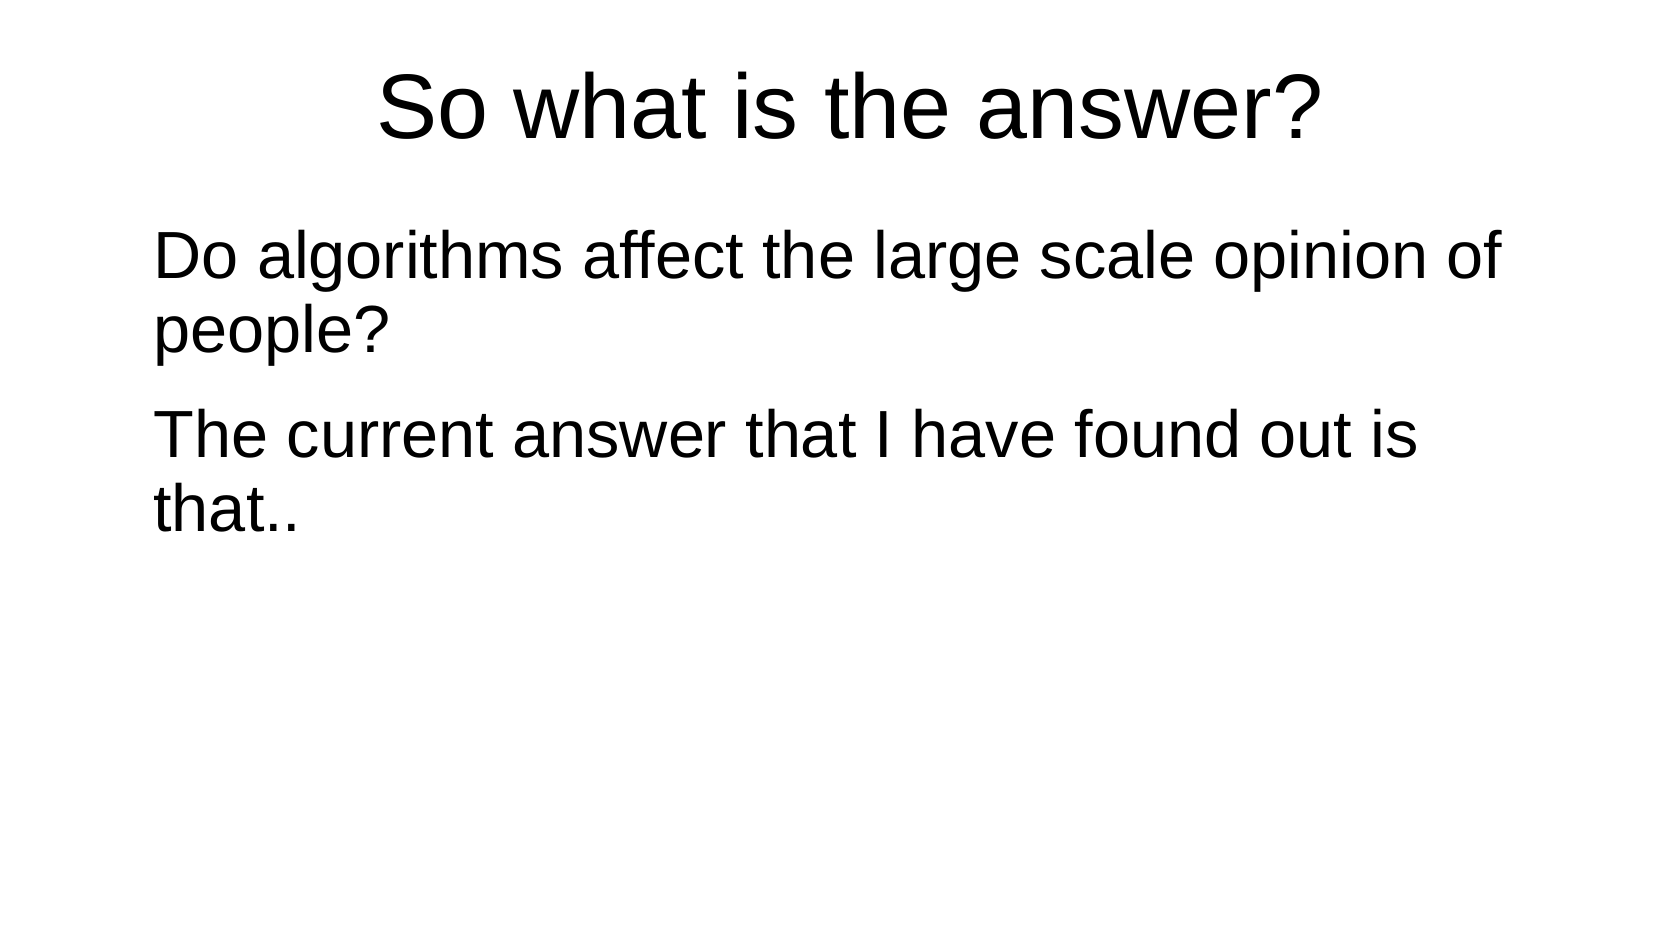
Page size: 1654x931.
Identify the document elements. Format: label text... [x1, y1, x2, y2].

title So what is the answer? [106, 29, 1595, 185]
list Do algorithms affect the large scale opinion of people? The current answer that I have found out is that.. [82, 217, 1571, 758]
